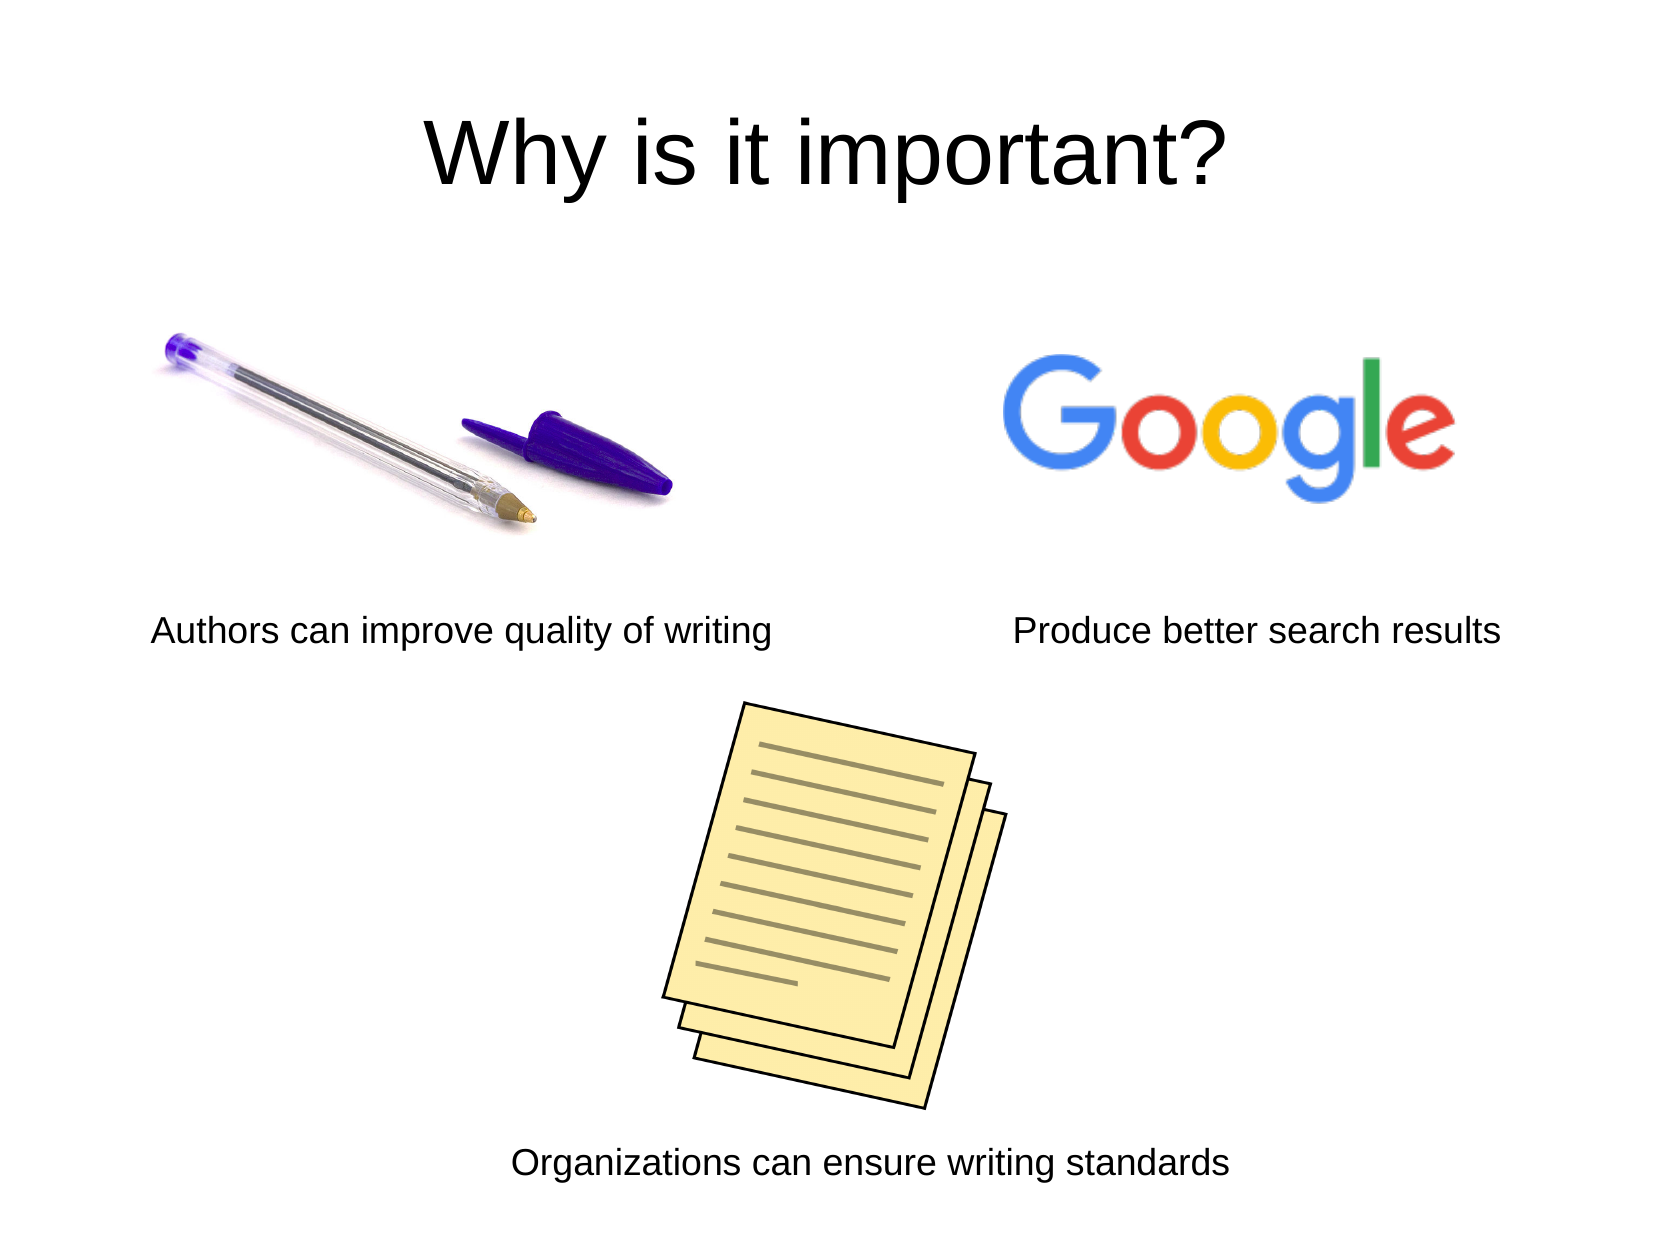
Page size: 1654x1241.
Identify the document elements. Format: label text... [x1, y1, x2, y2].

picture [661, 701, 1009, 1111]
picture [142, 248, 697, 602]
picture [1003, 354, 1459, 508]
text_box Produce better search results [998, 602, 1517, 660]
text_box Organizations can ensure writing standards [496, 1133, 1246, 1191]
title Why is it important? [82, 49, 1571, 257]
text_box Authors can improve quality of writing [135, 602, 788, 660]
